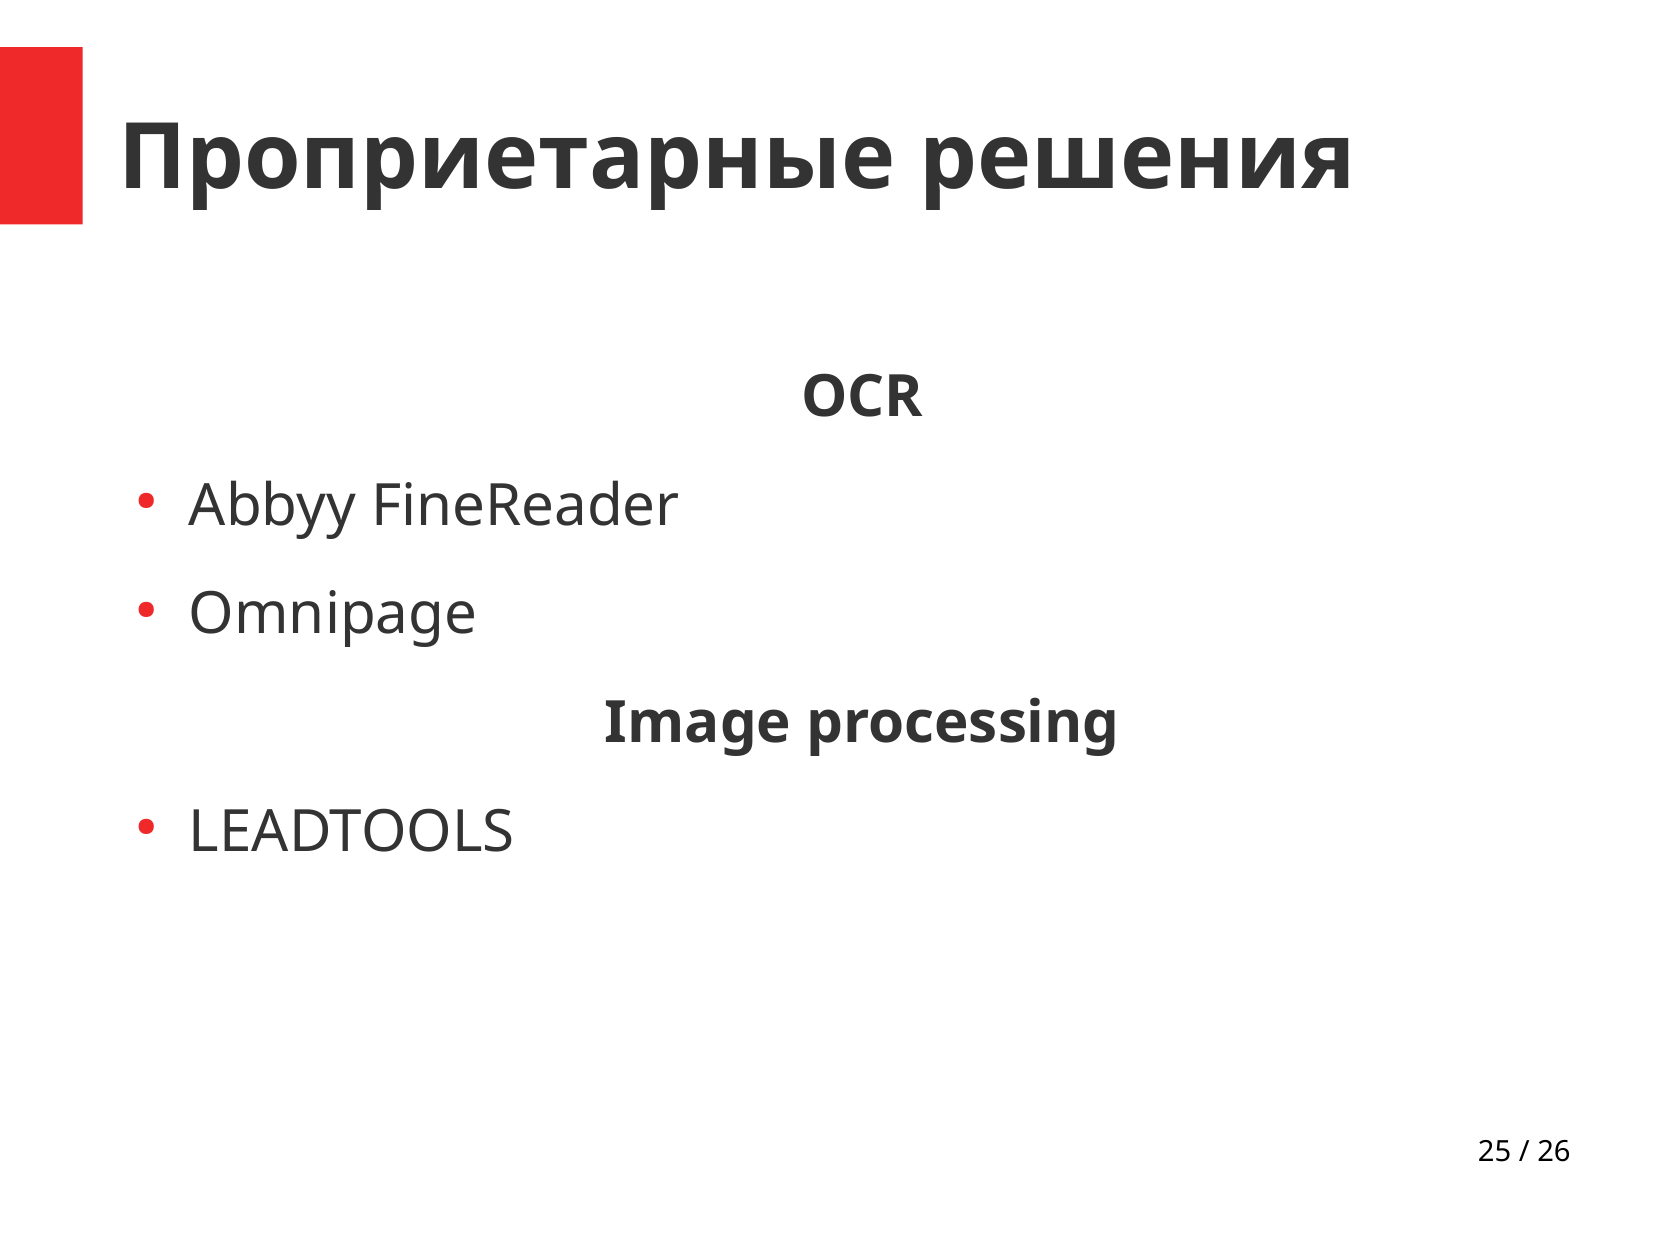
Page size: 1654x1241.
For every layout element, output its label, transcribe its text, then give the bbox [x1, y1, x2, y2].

title Проприетарные решения [118, 49, 1571, 257]
list OCR Abbyy FineReader Omnipage Image processing LEADTOOLS [118, 354, 1536, 1074]
